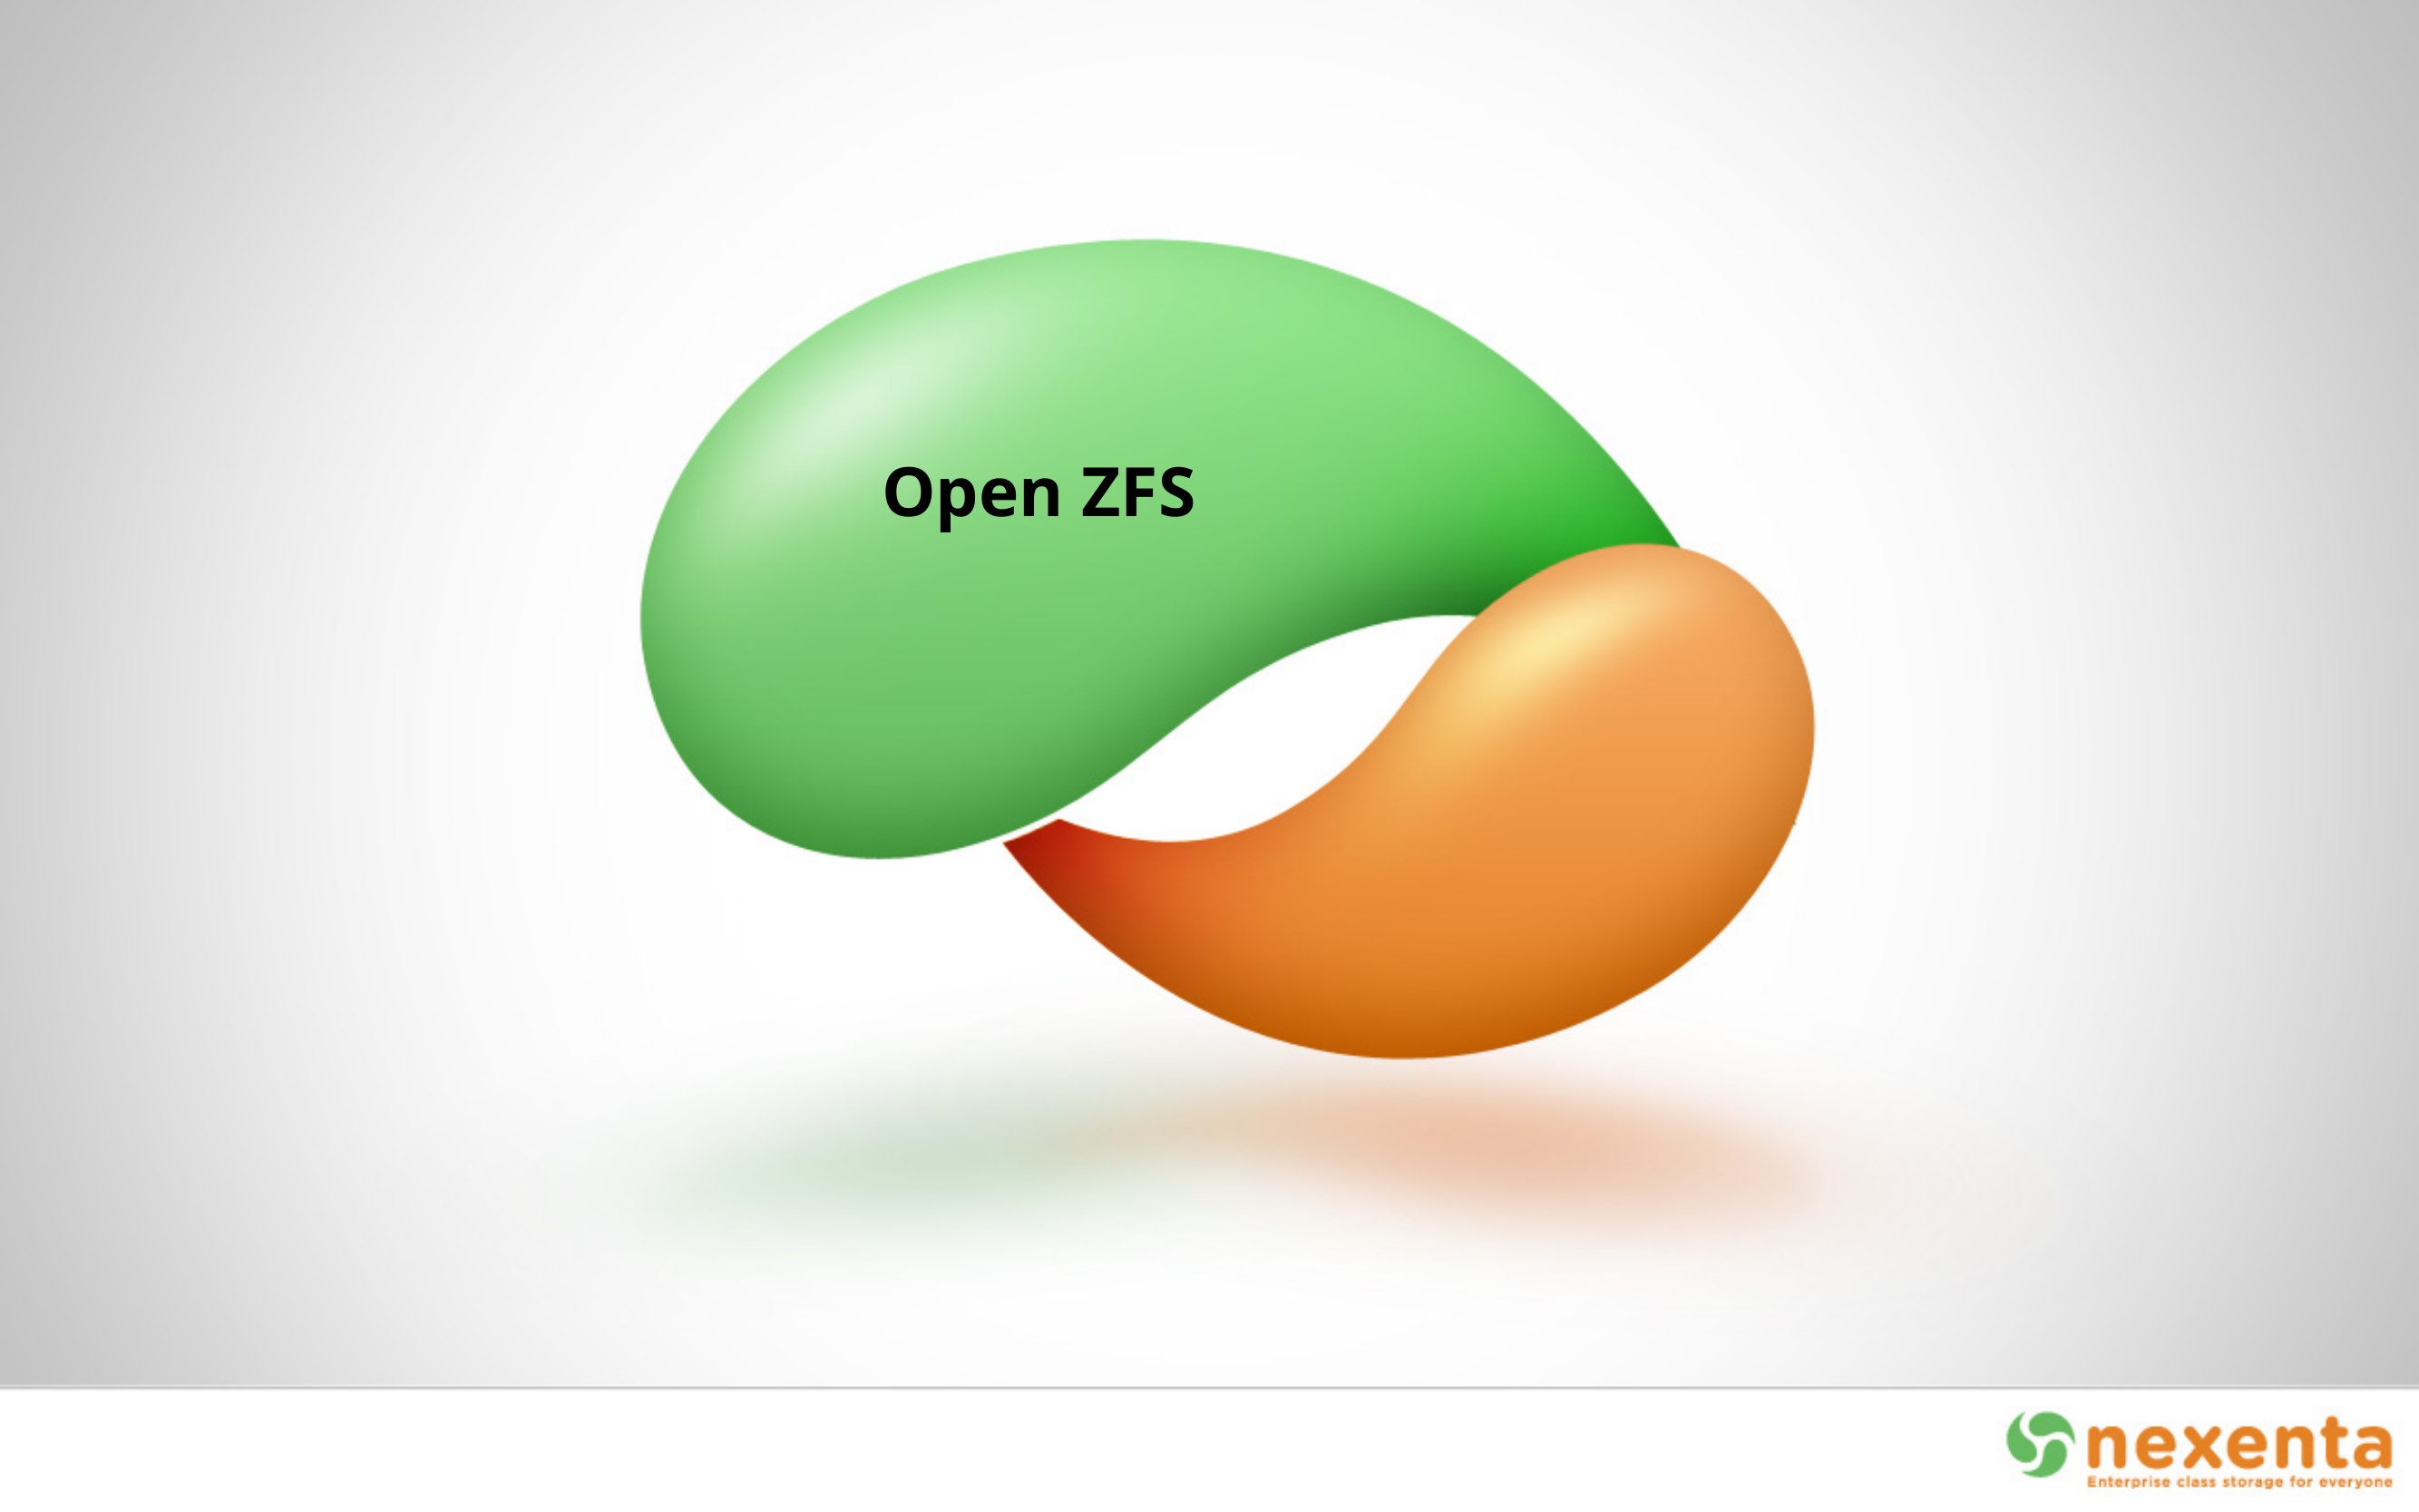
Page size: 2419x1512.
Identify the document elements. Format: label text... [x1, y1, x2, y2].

text_box Open ZFS [782, 442, 1390, 784]
picture [0, 0, 2419, 1512]
